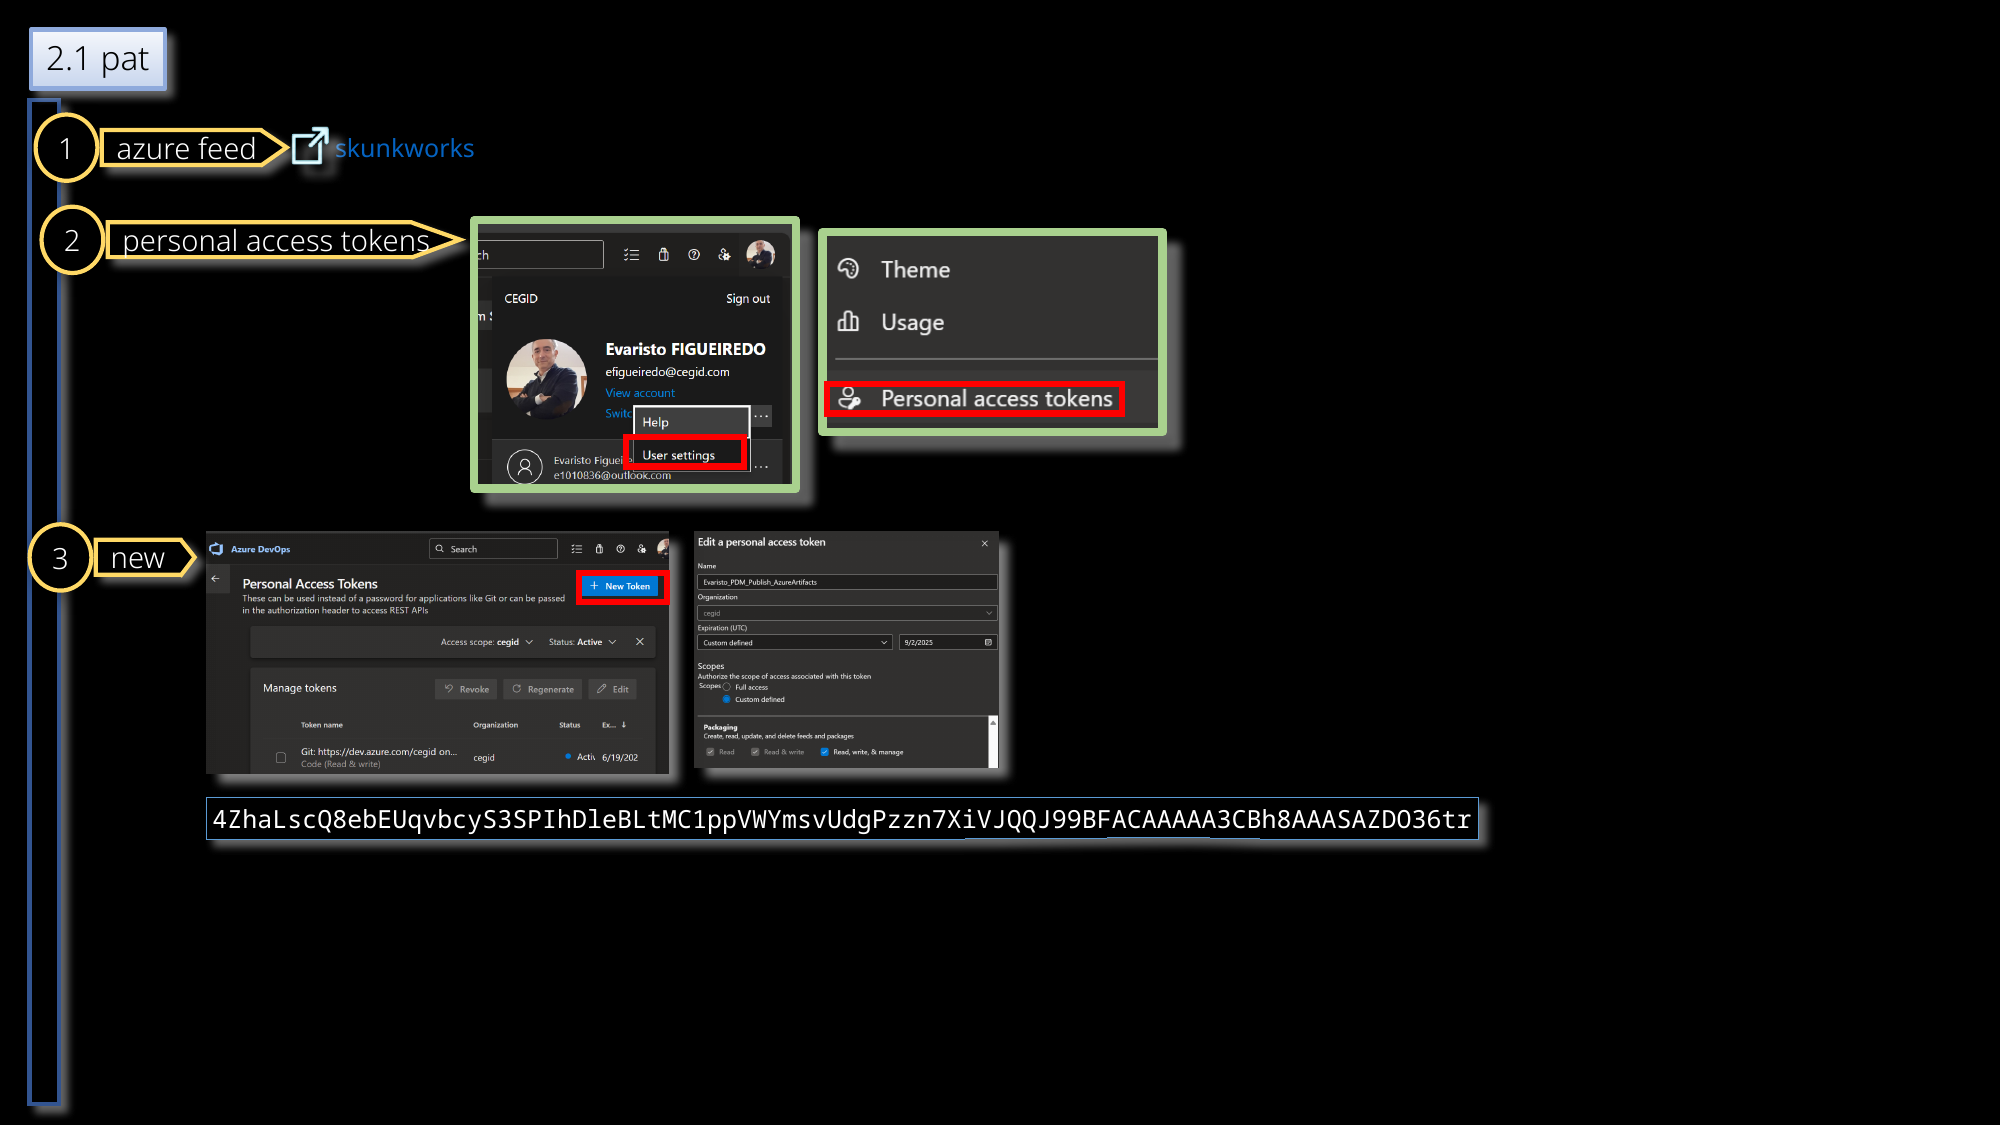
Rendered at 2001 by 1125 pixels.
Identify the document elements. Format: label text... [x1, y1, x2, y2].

text_box 1 [35, 114, 98, 181]
picture [287, 122, 333, 169]
text_box 2 [41, 206, 104, 274]
picture [206, 531, 669, 774]
text_box skunkworks [333, 124, 490, 174]
text_box [29, 100, 60, 552]
text_box [29, 563, 60, 1105]
text_box 3 [29, 524, 92, 591]
picture [830, 387, 1119, 410]
text_box new [95, 539, 195, 575]
title 2.1 pat [31, 29, 165, 89]
picture [826, 236, 1159, 428]
picture [478, 224, 792, 485]
picture [694, 531, 999, 768]
picture [582, 576, 664, 599]
text_box personal access tokens [107, 222, 461, 258]
text_box azure feed [101, 129, 287, 166]
text_box 4ZhaLscQ8ebEUqvbcyS3SPIhDleBLtMC1ppVWYmsvUdgPzzn7XiVJQQJ99BFACAAAAA3CBh8AAASAZDO36tr [206, 797, 1479, 840]
